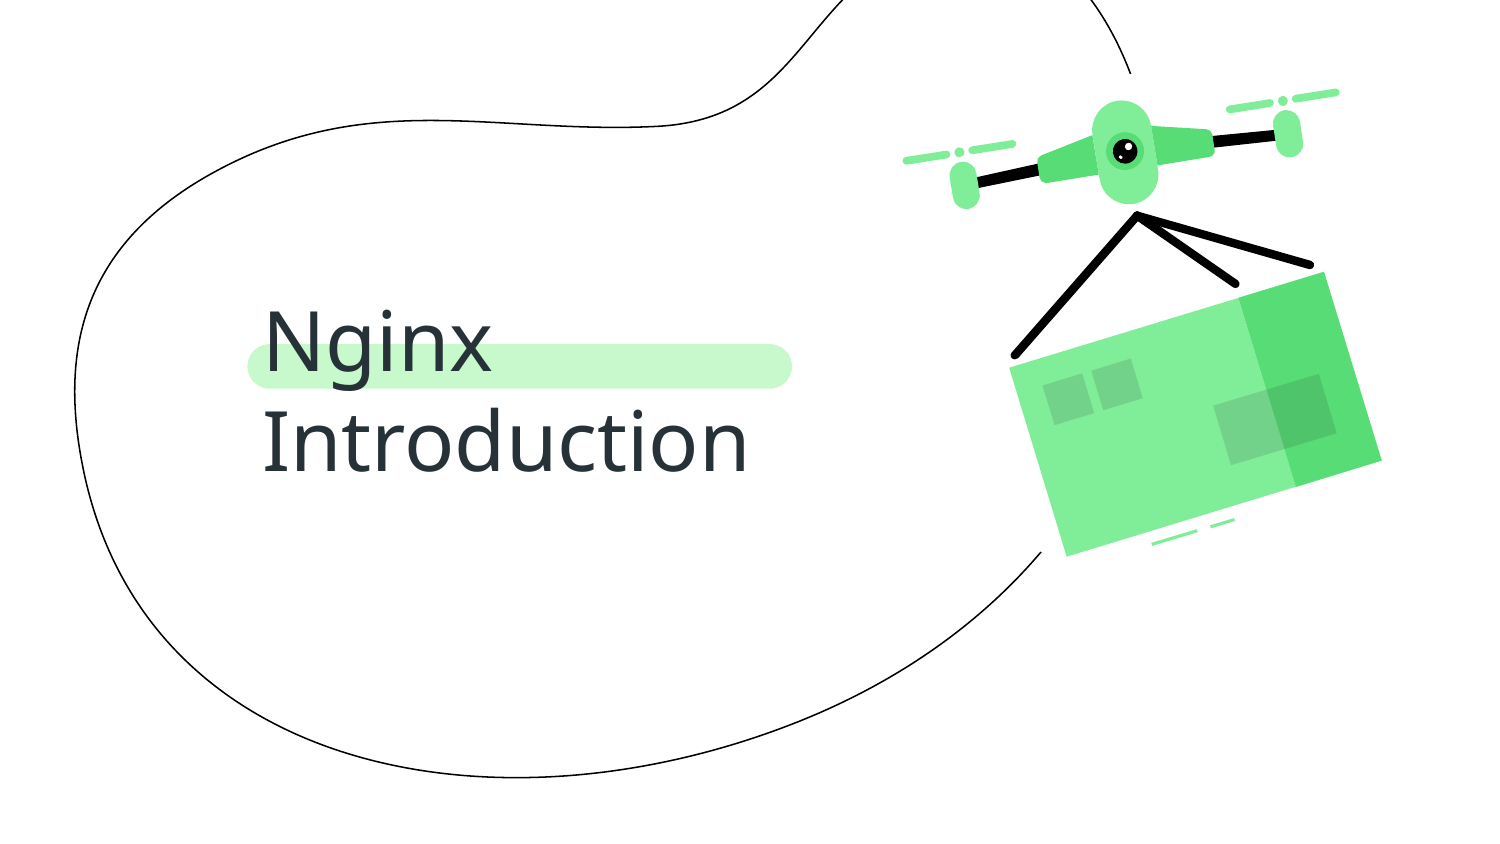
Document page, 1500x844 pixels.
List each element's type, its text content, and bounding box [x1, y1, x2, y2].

text_box [902, 150, 951, 165]
text_box Nginx Introduction [247, 273, 882, 393]
text_box [954, 147, 965, 158]
text_box [912, 71, 1429, 587]
